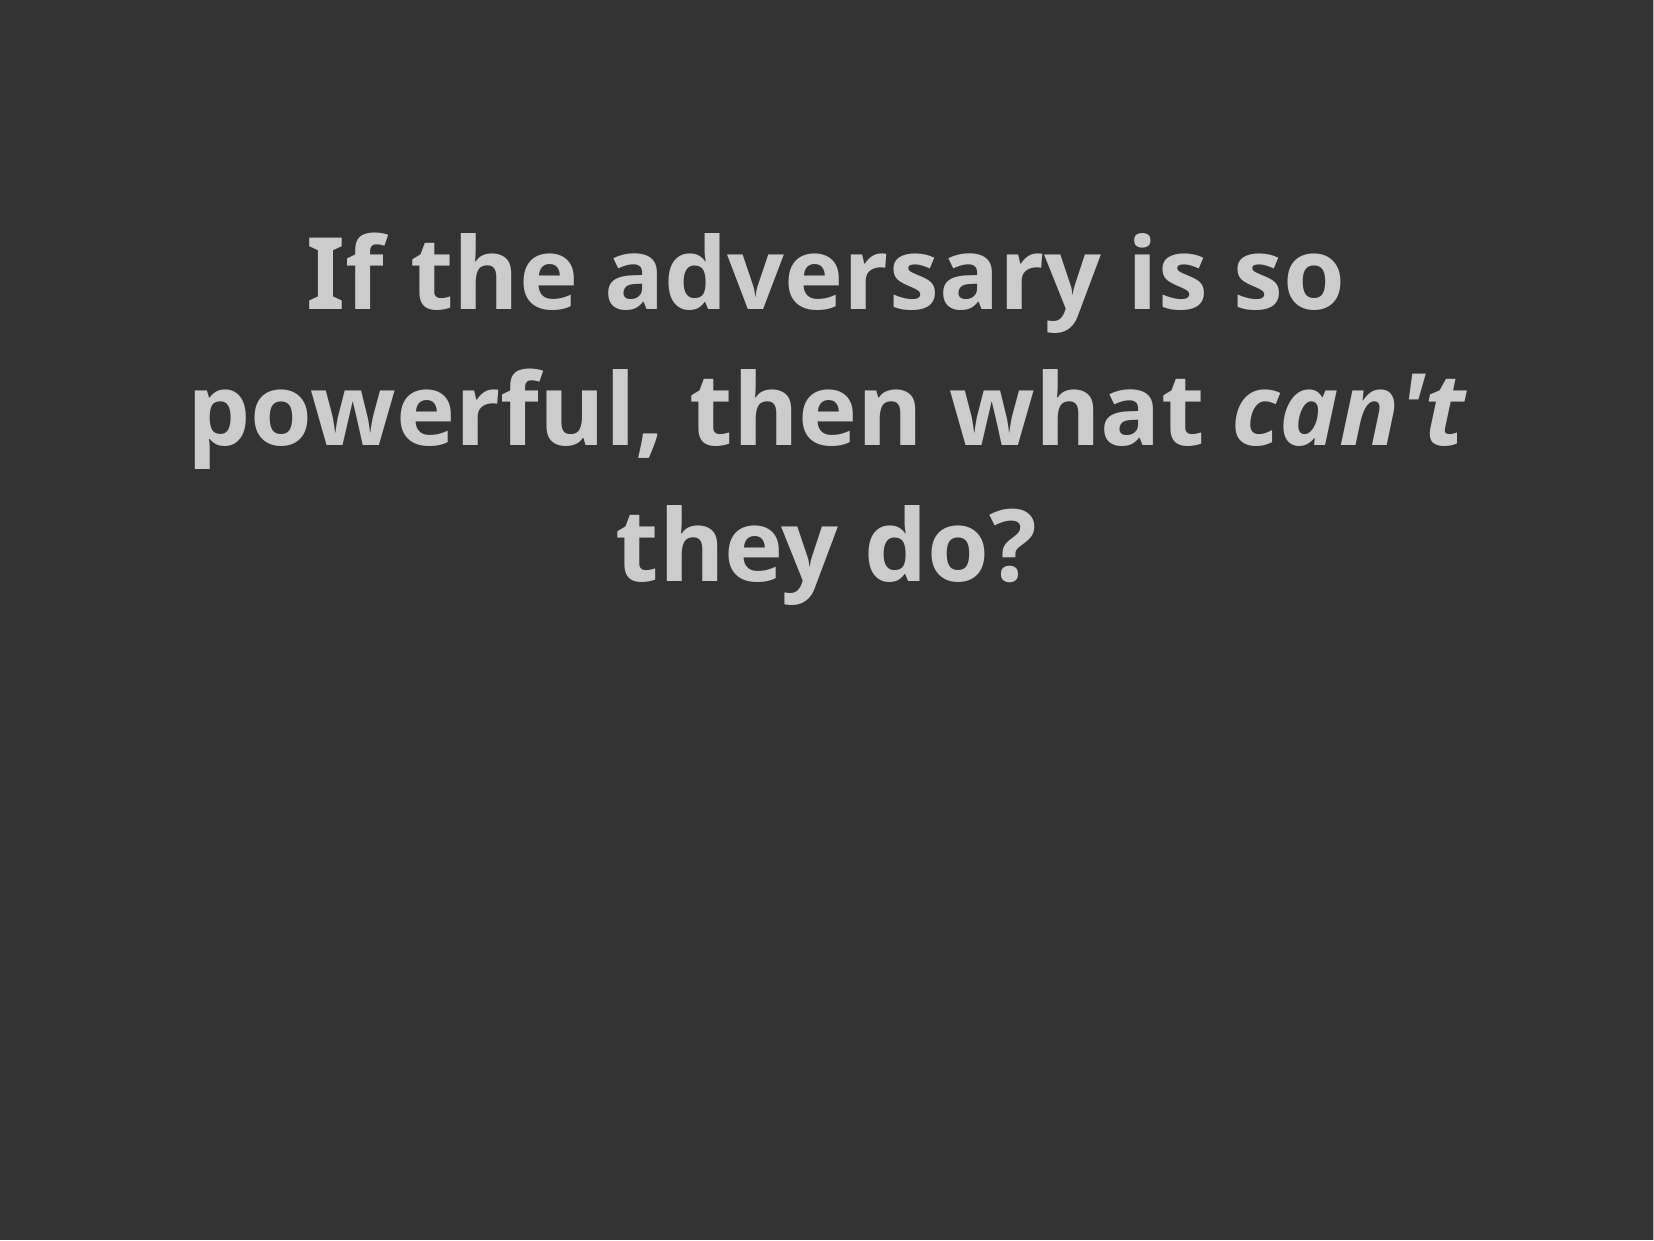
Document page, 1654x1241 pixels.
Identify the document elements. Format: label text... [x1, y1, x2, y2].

title If the adversary is so powerful, then what can't they do? [82, 231, 1571, 581]
